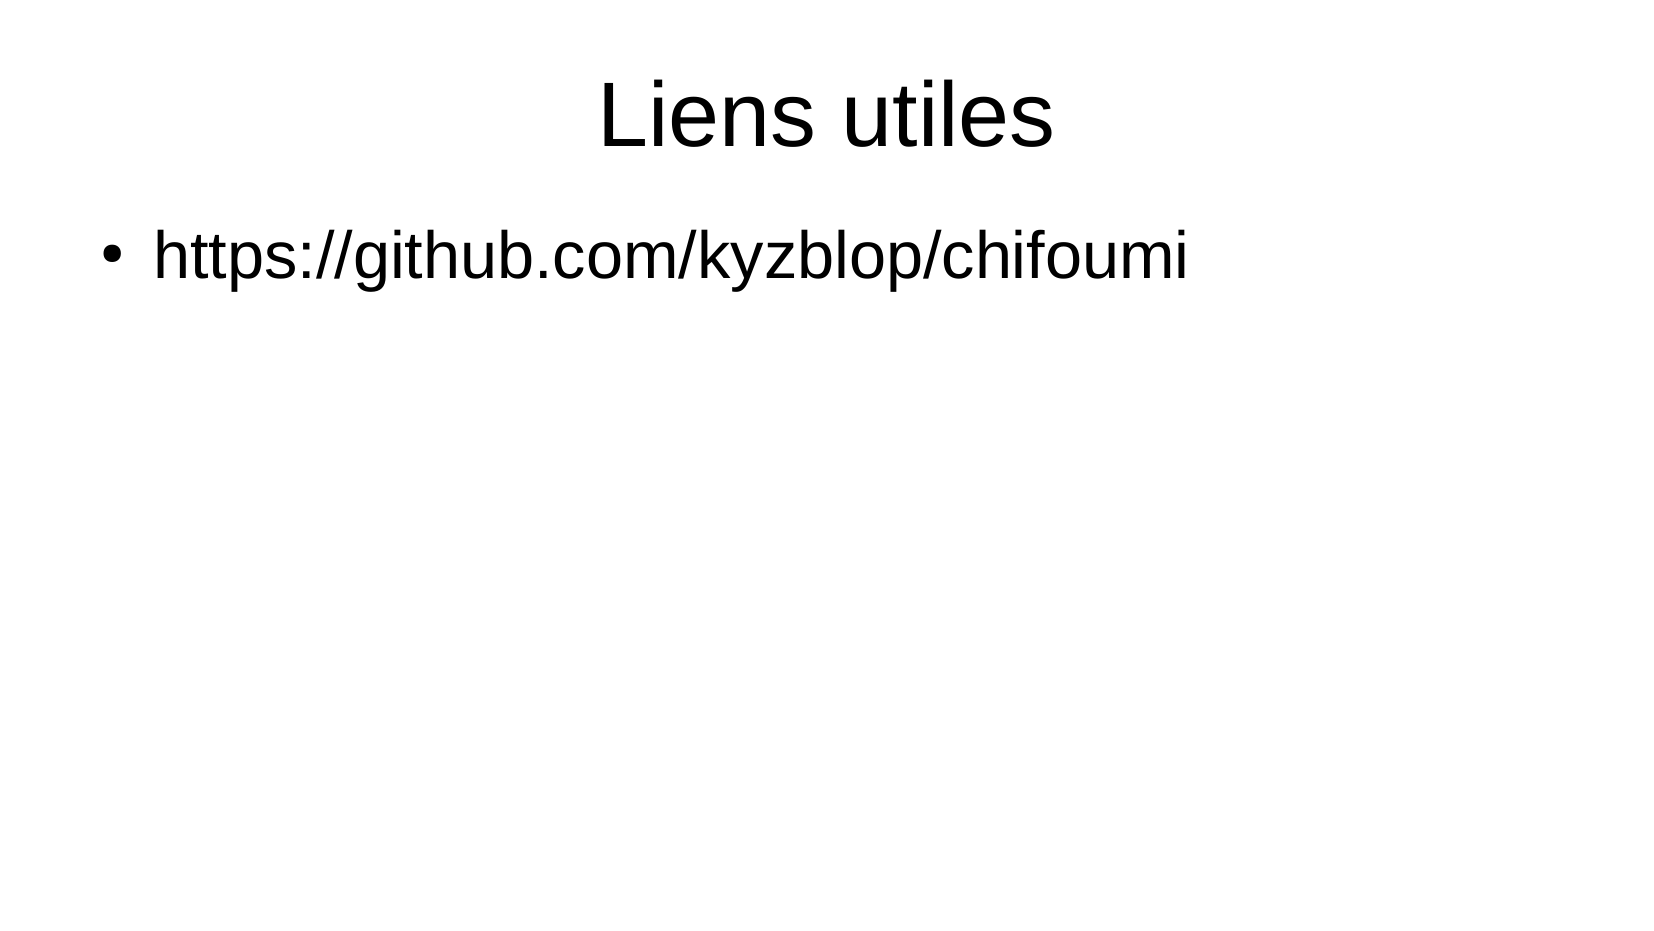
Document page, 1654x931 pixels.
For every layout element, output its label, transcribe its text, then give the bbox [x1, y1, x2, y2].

title Liens utiles [82, 37, 1571, 193]
list https://github.com/kyzblop/chifoumi [82, 217, 1571, 758]
